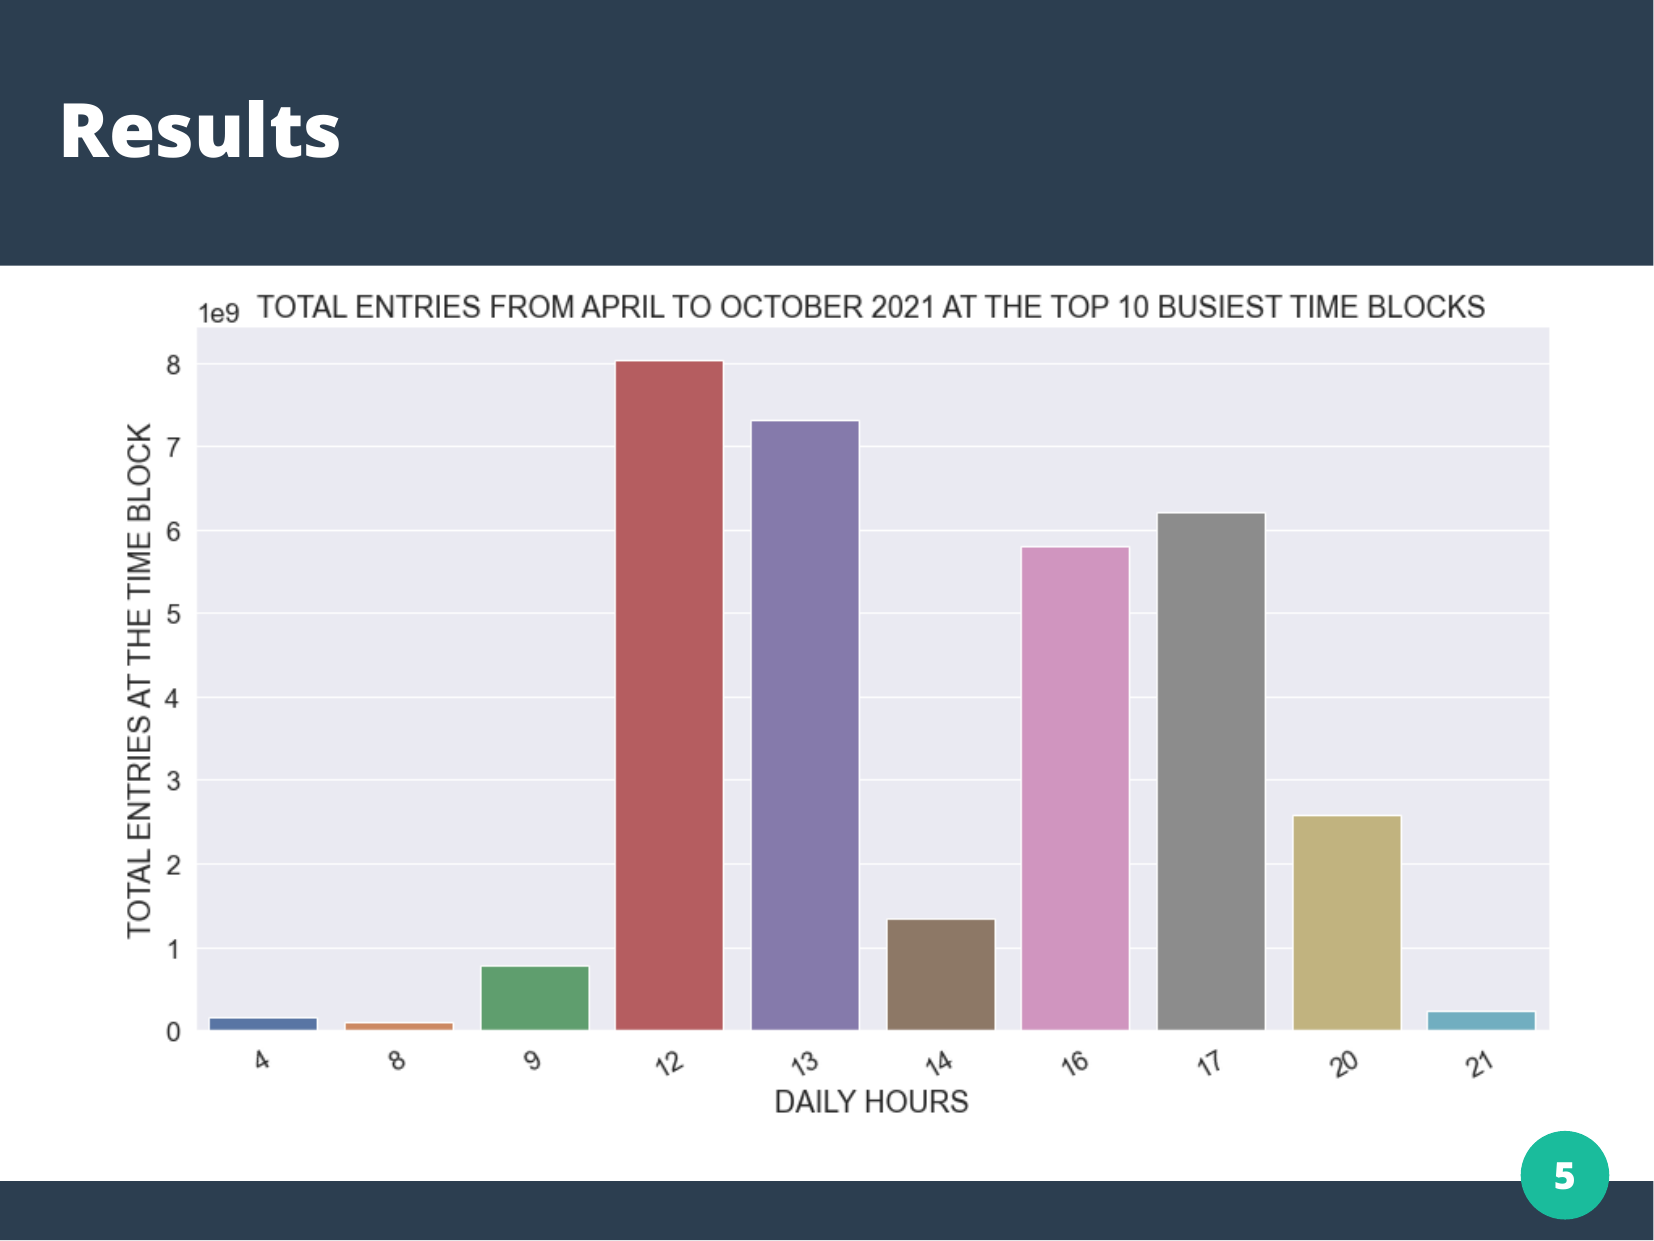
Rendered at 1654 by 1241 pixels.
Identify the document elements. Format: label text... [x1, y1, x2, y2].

picture [118, 284, 1561, 1129]
title Results [59, 49, 1595, 207]
